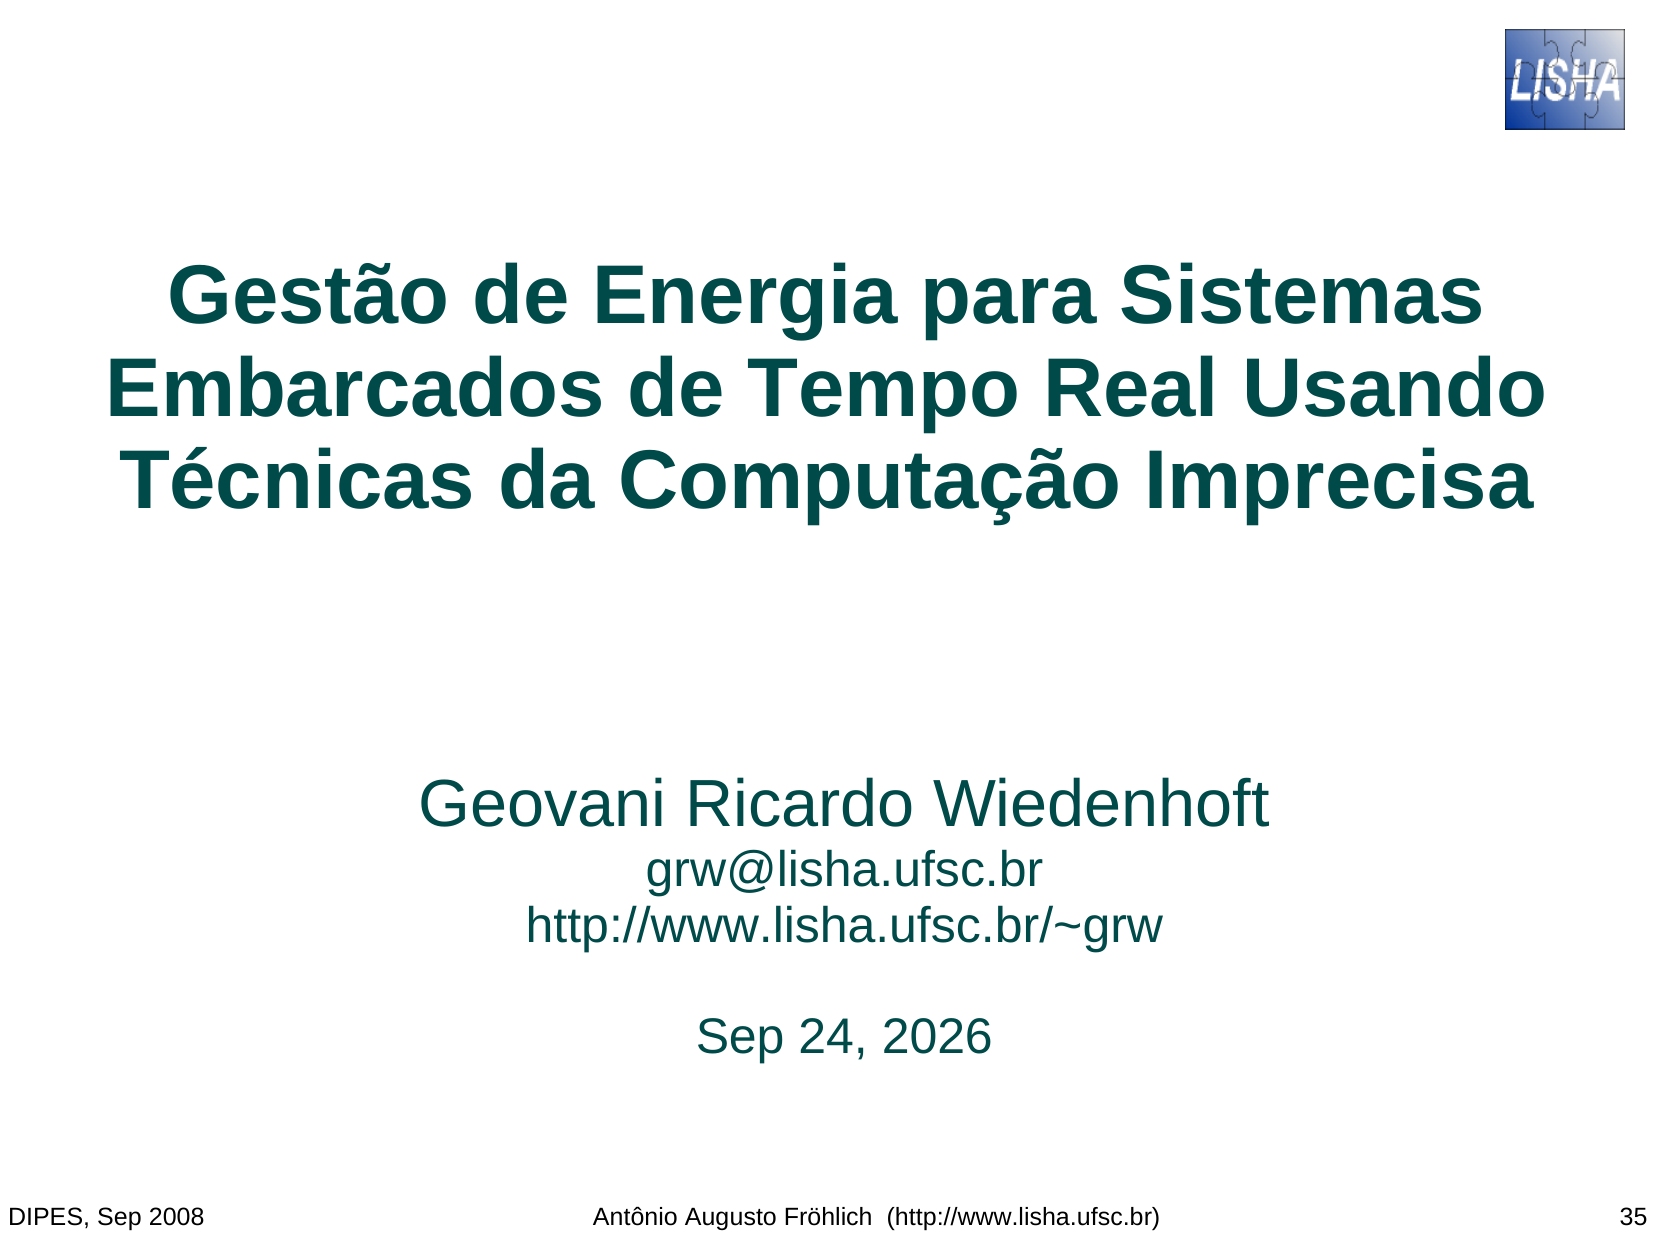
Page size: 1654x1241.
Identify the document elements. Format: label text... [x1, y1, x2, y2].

picture [1505, 29, 1625, 130]
title Gestão de Energia para Sistemas Embarcados de Tempo Real Usando Técnicas da Computação Imprecisa [59, 225, 1595, 550]
subtitle Geovani Ricardo Wiedenhoft grw@lisha.ufsc.br http://www.lisha.ufsc.br/~grw Sep 9, 2008 [59, 649, 1595, 1182]
